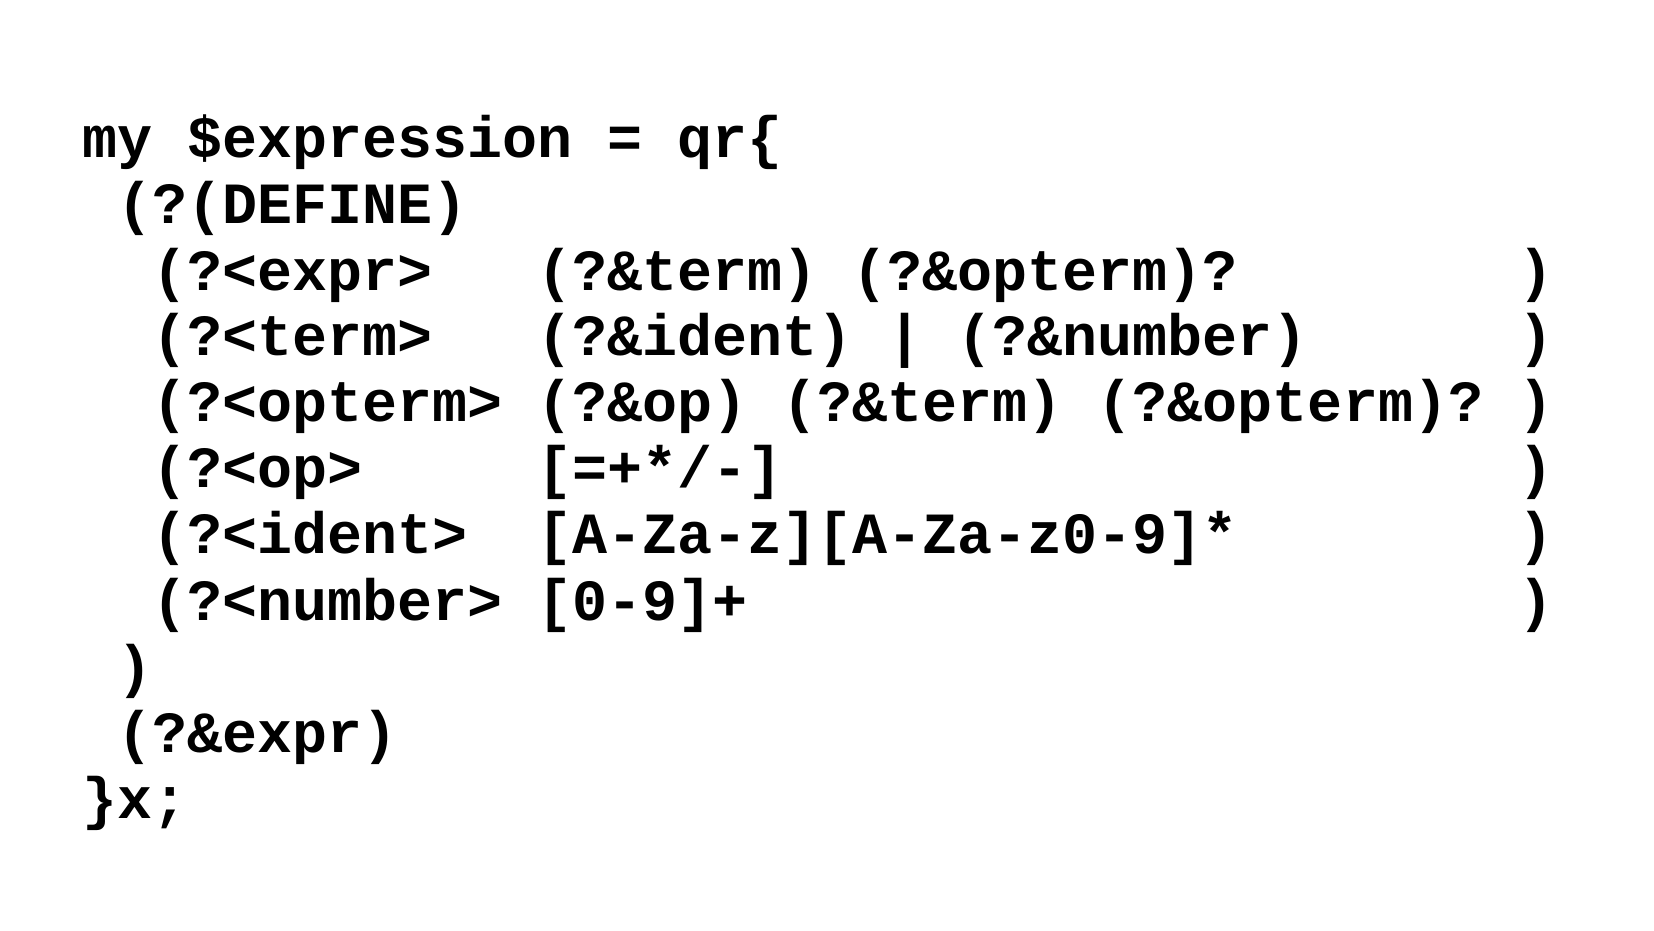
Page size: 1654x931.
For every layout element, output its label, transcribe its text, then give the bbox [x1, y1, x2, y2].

title my $expression = qr{ (?(DEFINE) (?<expr> (?&term) (?&opterm)? ) (?<term> (?&ident) | (?&number) ) (?<opterm> (?&op) (?&term) (?&opterm)? ) (?<op> [=+*/-] ) (?<ident> [A-Za-z][A-Za-z0-9]* ) (?<number> [0-9]+ ) ) (?&expr) }x; [82, 37, 1571, 908]
